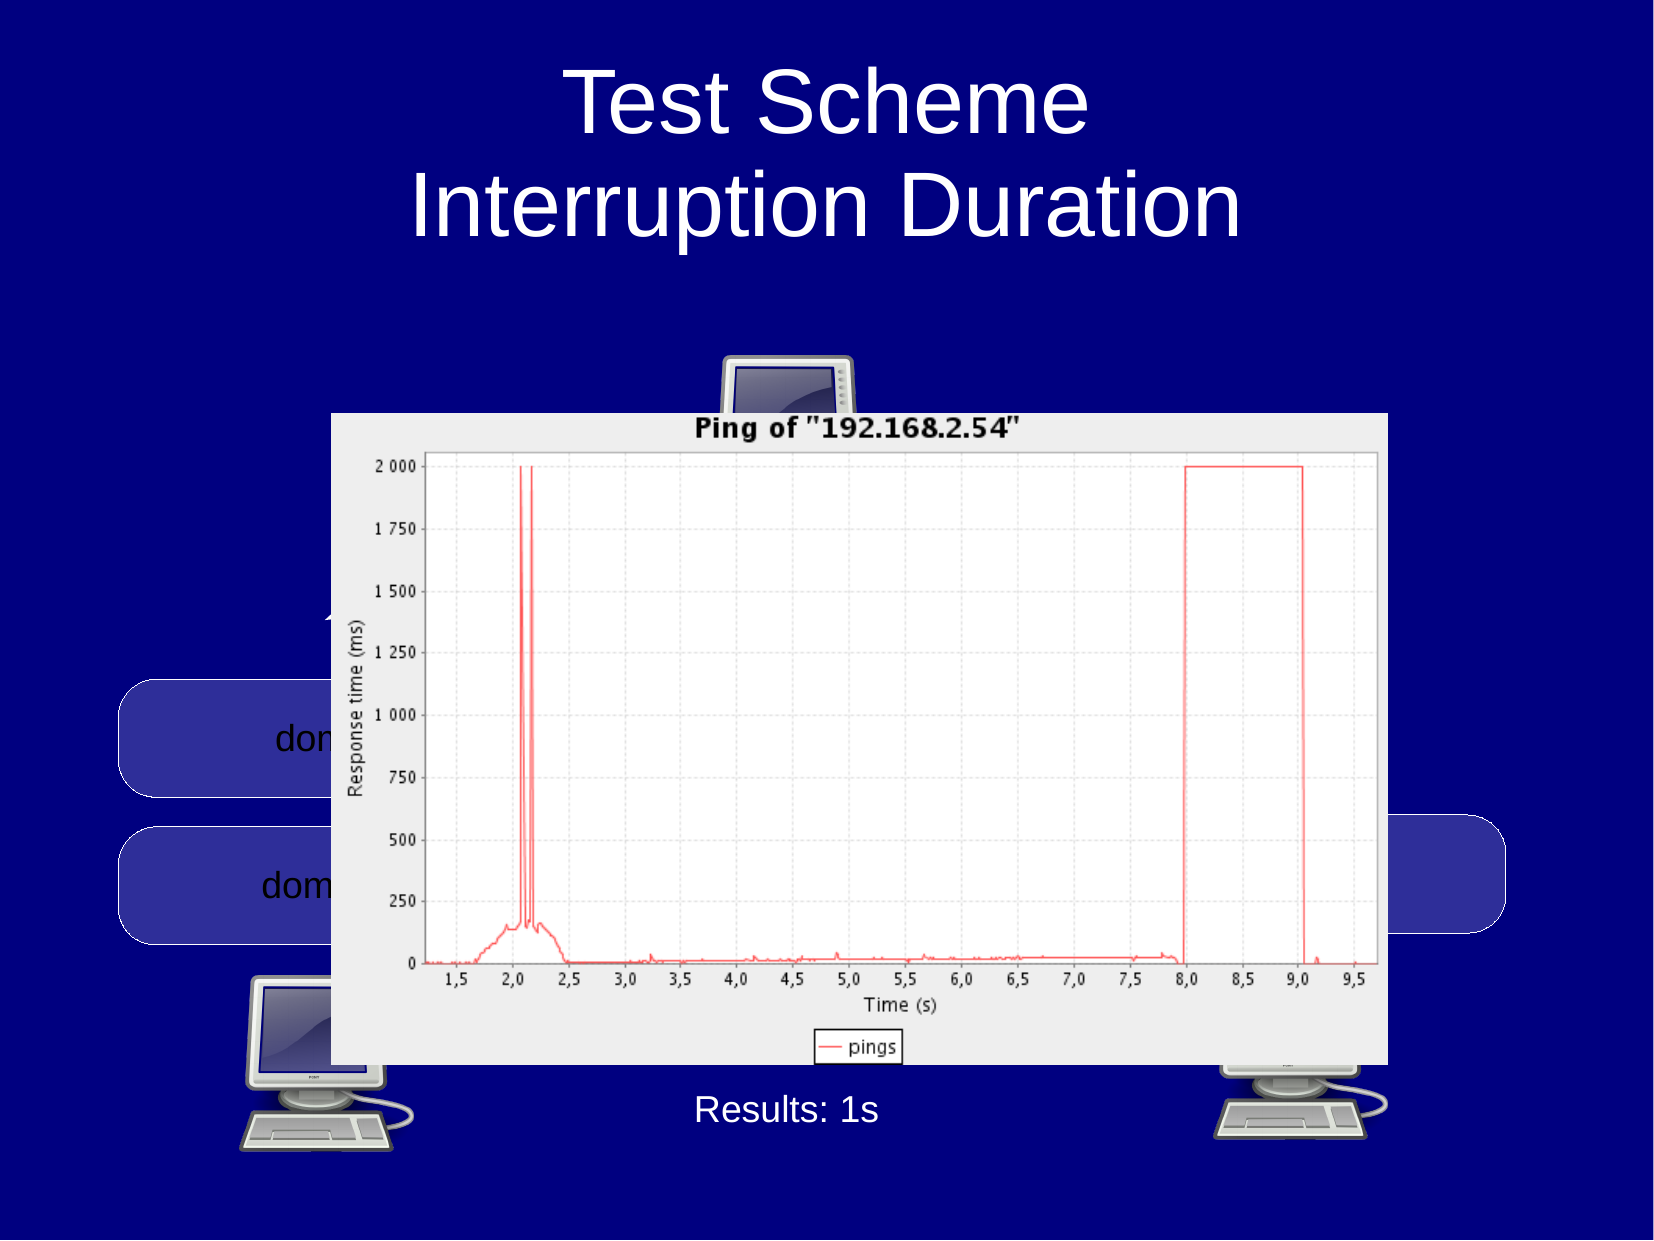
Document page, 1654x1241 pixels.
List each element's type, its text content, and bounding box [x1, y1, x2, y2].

text_box domU [118, 679, 331, 798]
text_box dom0-1 [118, 826, 331, 945]
picture [239, 355, 1388, 1152]
text_box dom0-2 [1388, 814, 1506, 934]
title Test Scheme Interruption Duration [82, 16, 1571, 290]
text_box Results: 1s [679, 1081, 945, 1152]
